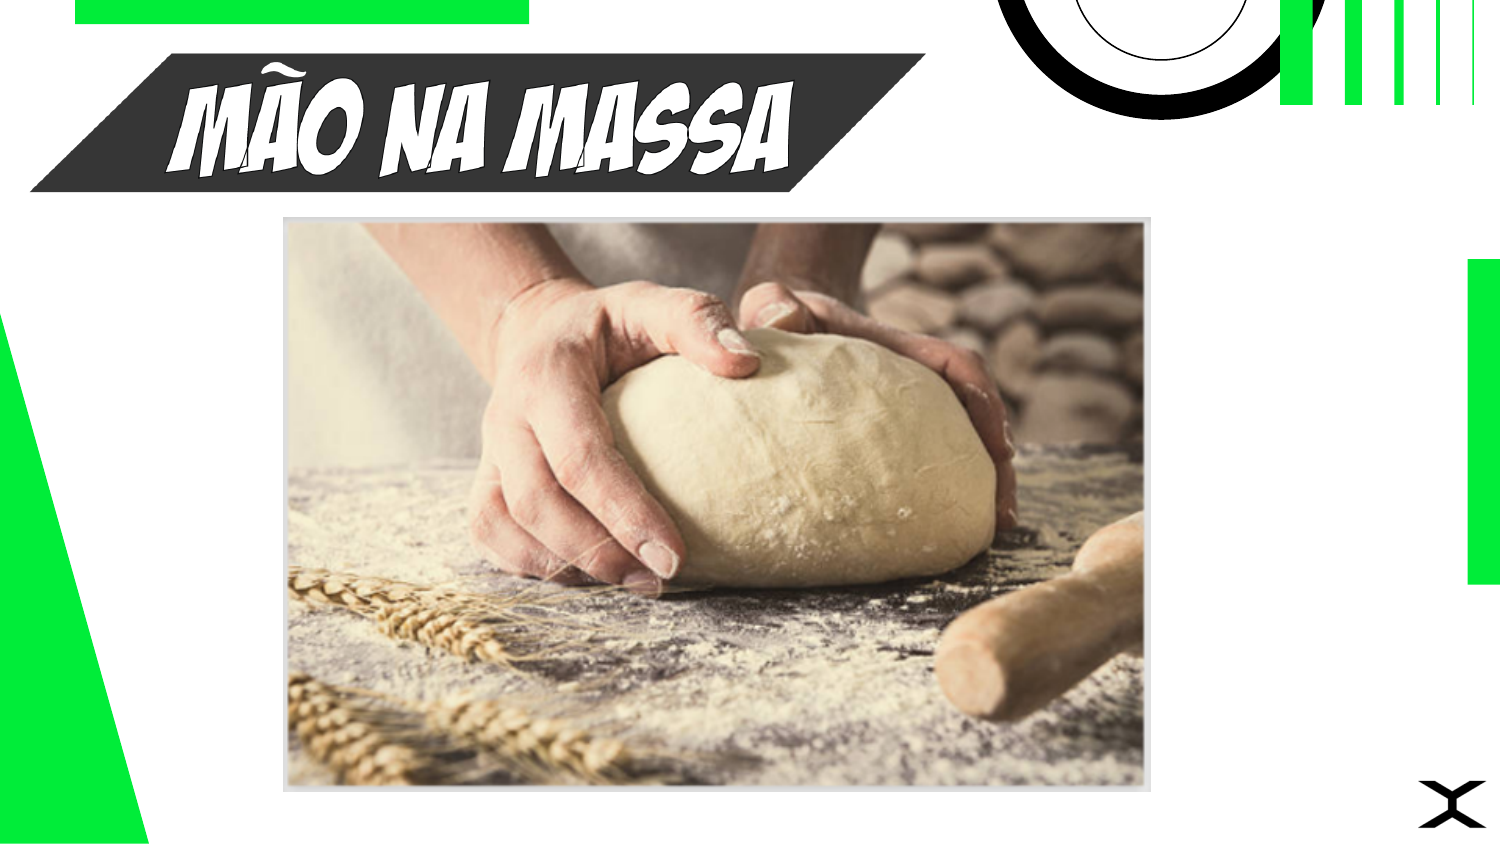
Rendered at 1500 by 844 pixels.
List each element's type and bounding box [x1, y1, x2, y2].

picture [1418, 780, 1487, 829]
picture [29, 53, 926, 195]
picture [283, 217, 1151, 792]
